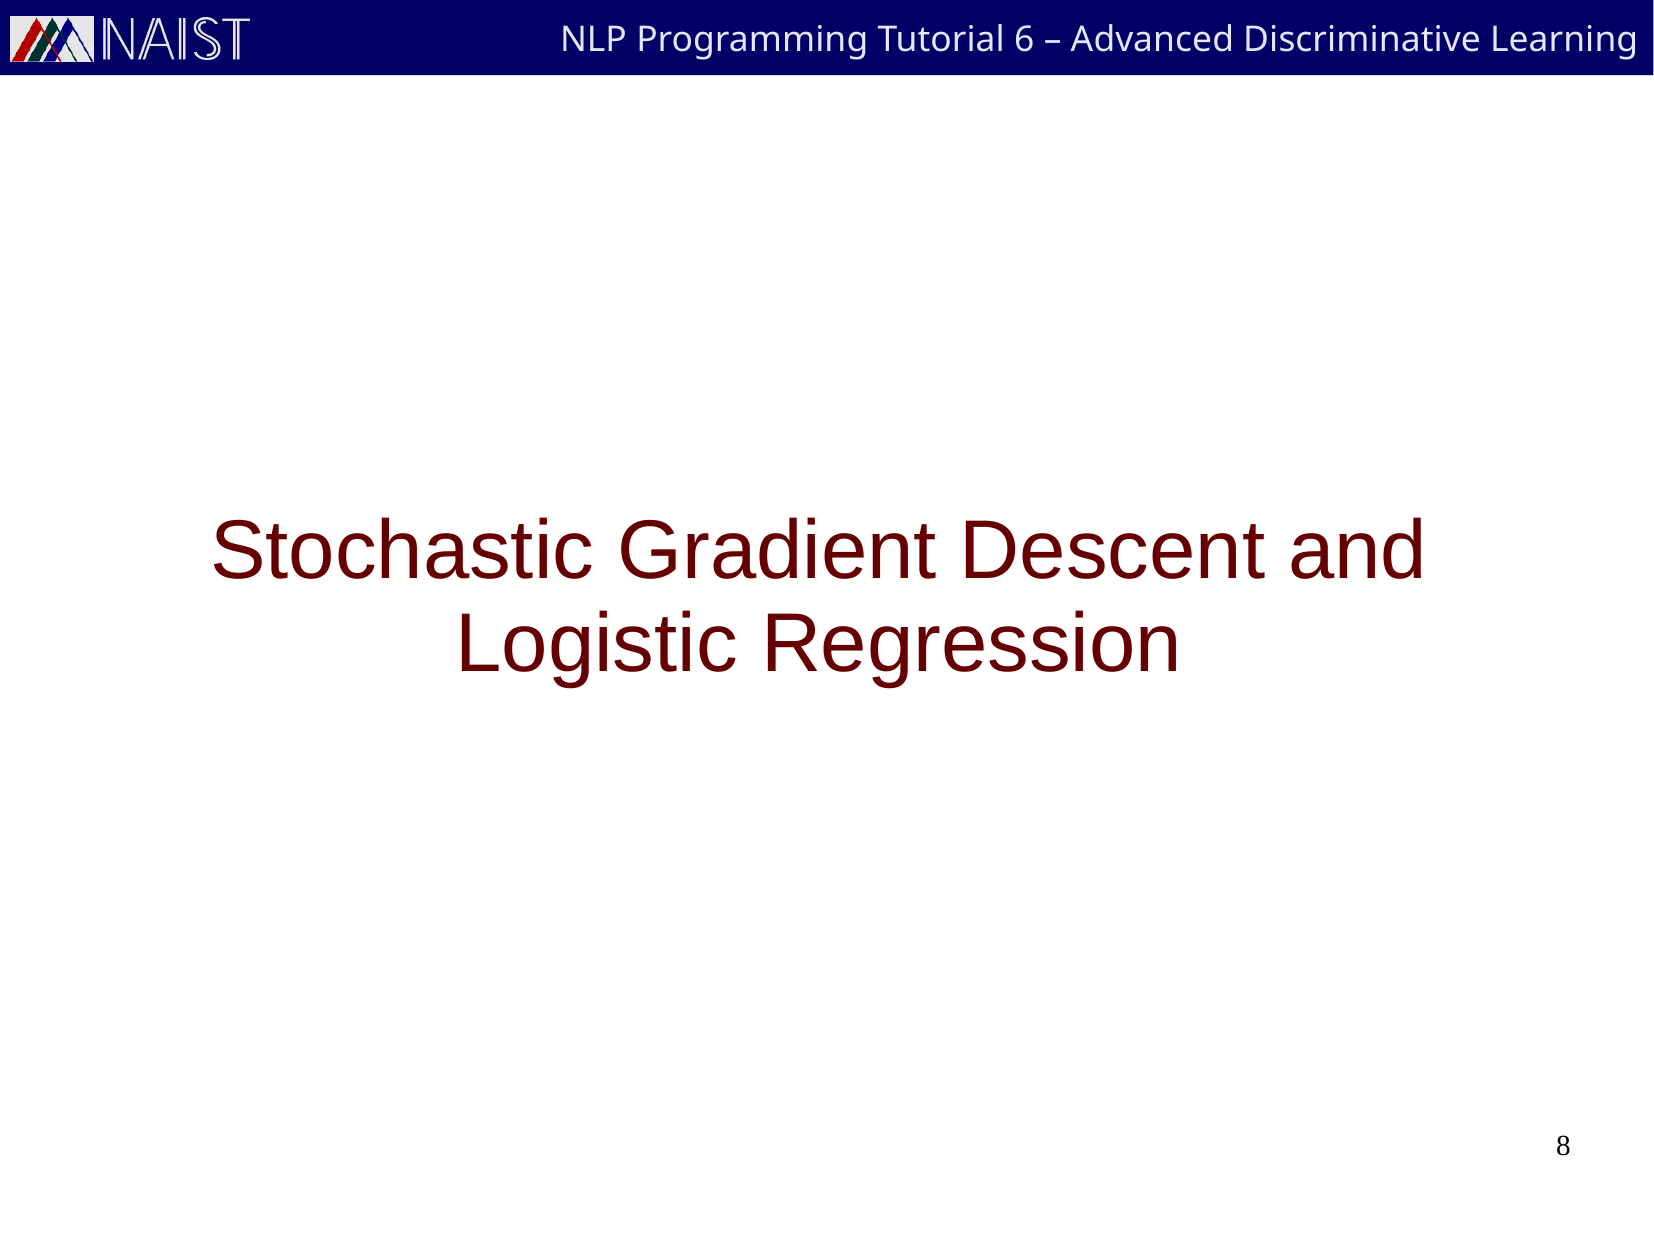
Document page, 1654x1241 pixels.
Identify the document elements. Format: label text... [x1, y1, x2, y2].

picture [102, 17, 251, 60]
title Stochastic Gradient Descent and Logistic Regression [75, 500, 1564, 692]
picture [10, 16, 94, 62]
